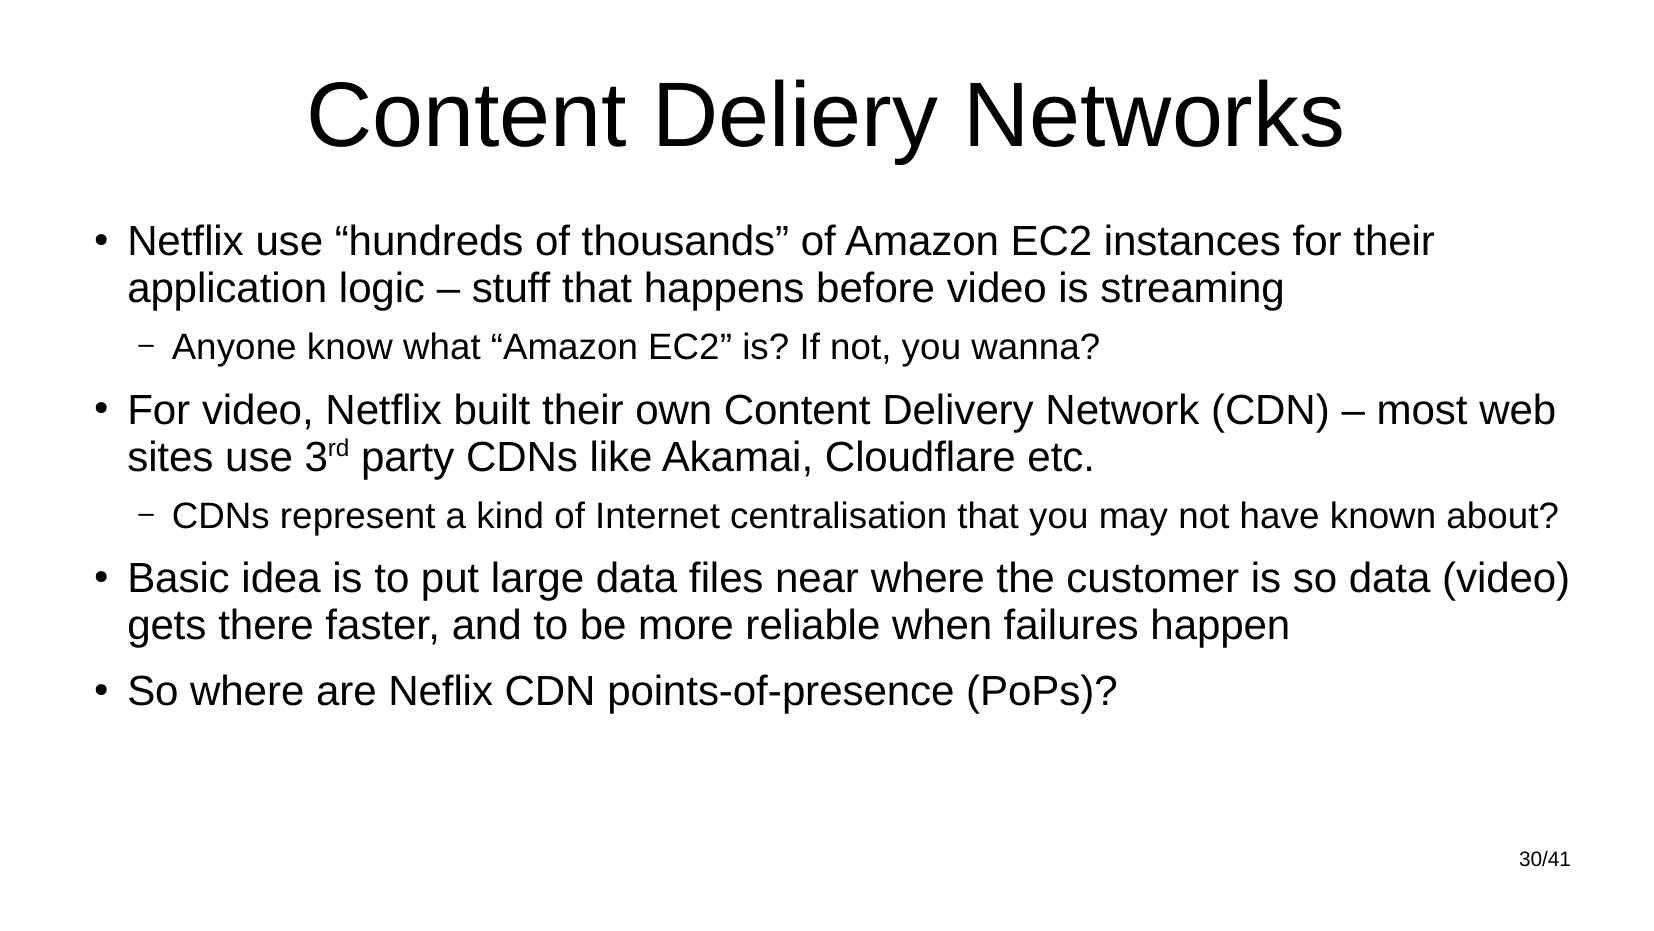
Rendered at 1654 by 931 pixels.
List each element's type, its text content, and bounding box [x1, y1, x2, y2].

title Content Deliery Networks [82, 37, 1571, 193]
list Netflix use “hundreds of thousands” of Amazon EC2 instances for their application logic – stuff that happens before video is streaming Anyone know what “Amazon EC2” is? If not, you wanna? For video, Netflix built their own Content Delivery Network (CDN) – most web sites use 3rd party CDNs like Akamai, Cloudflare etc. CDNs represent a kind of Internet centralisation that you may not have known about? Basic idea is to put large data files near where the customer is so data (video) gets there faster, and to be more reliable when failures happen So where are Neflix CDN points-of-presence (PoPs)? [82, 217, 1571, 758]
